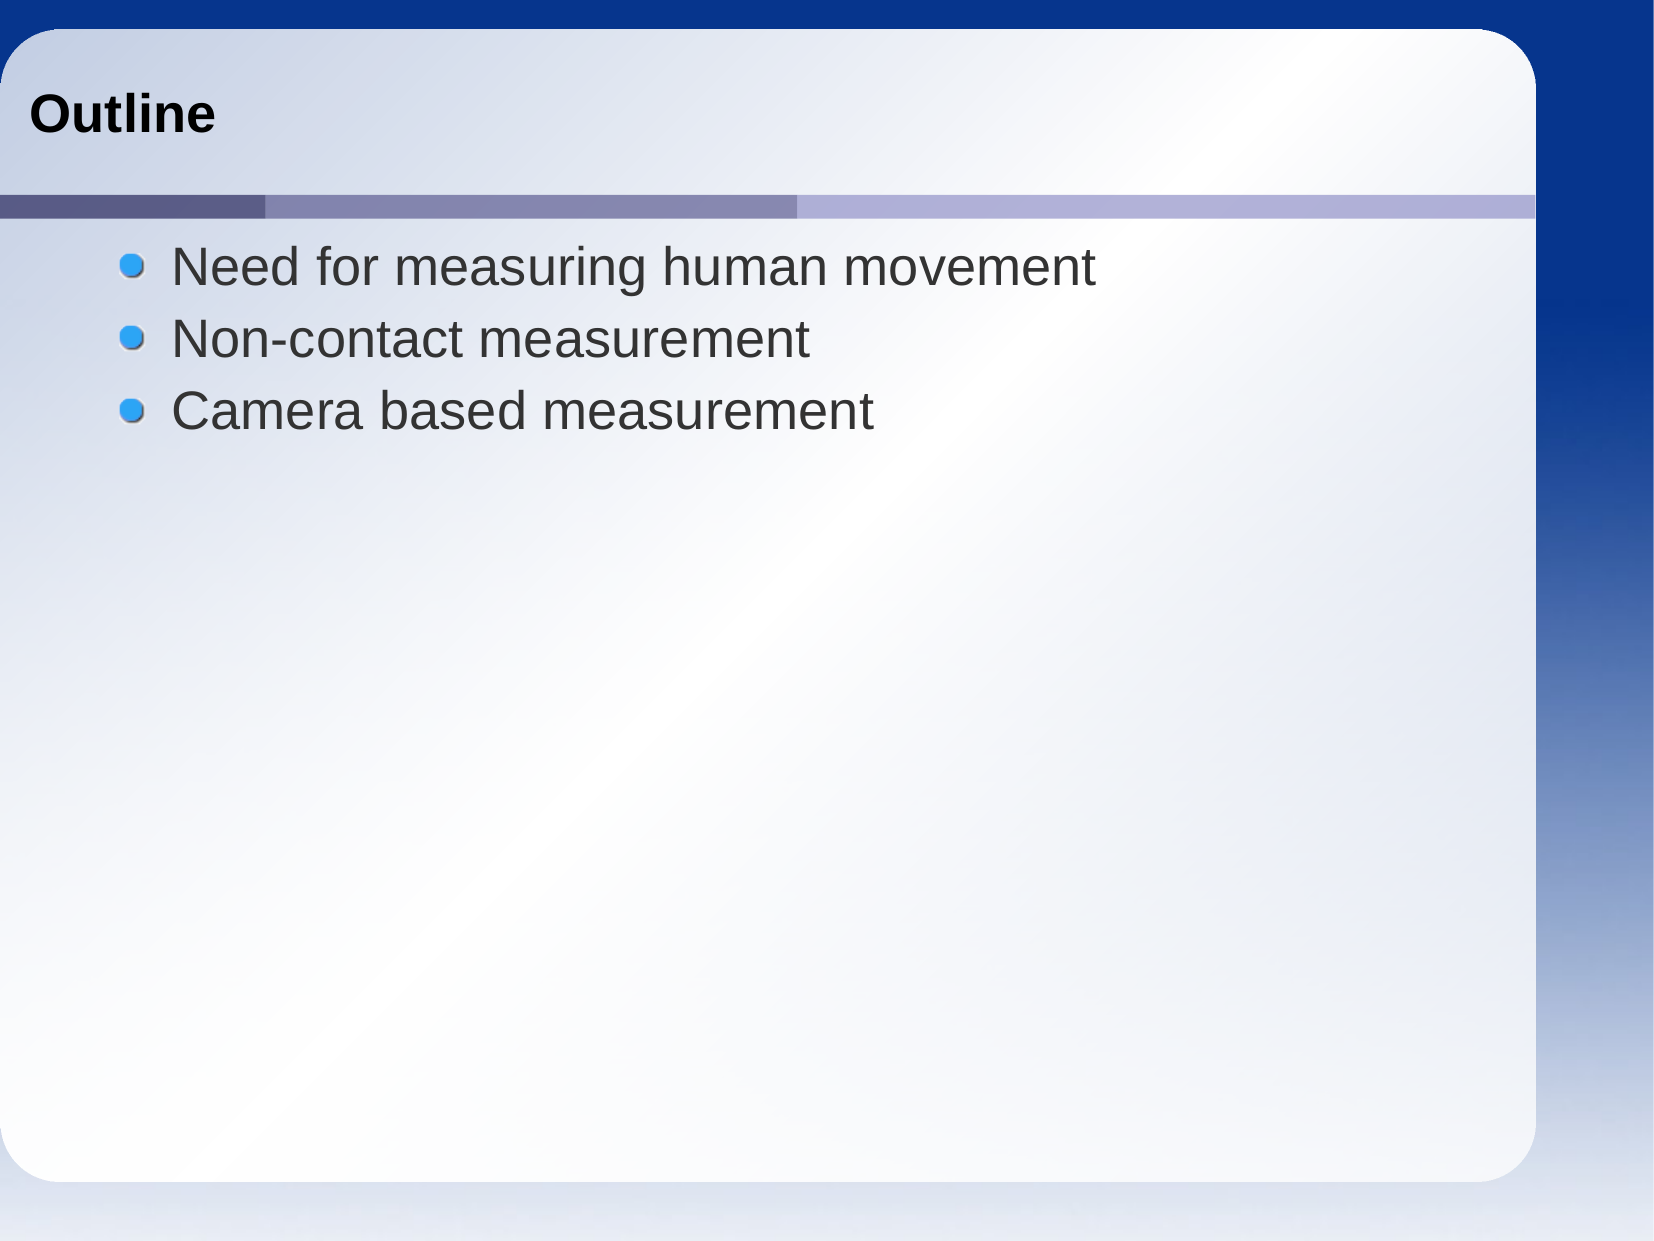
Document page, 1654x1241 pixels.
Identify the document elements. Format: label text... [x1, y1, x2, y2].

list Need for measuring human movement Non-contact measurement Camera based measurement [29, 236, 1506, 1152]
picture [0, 0, 1654, 1241]
title Outline [29, 49, 1506, 178]
